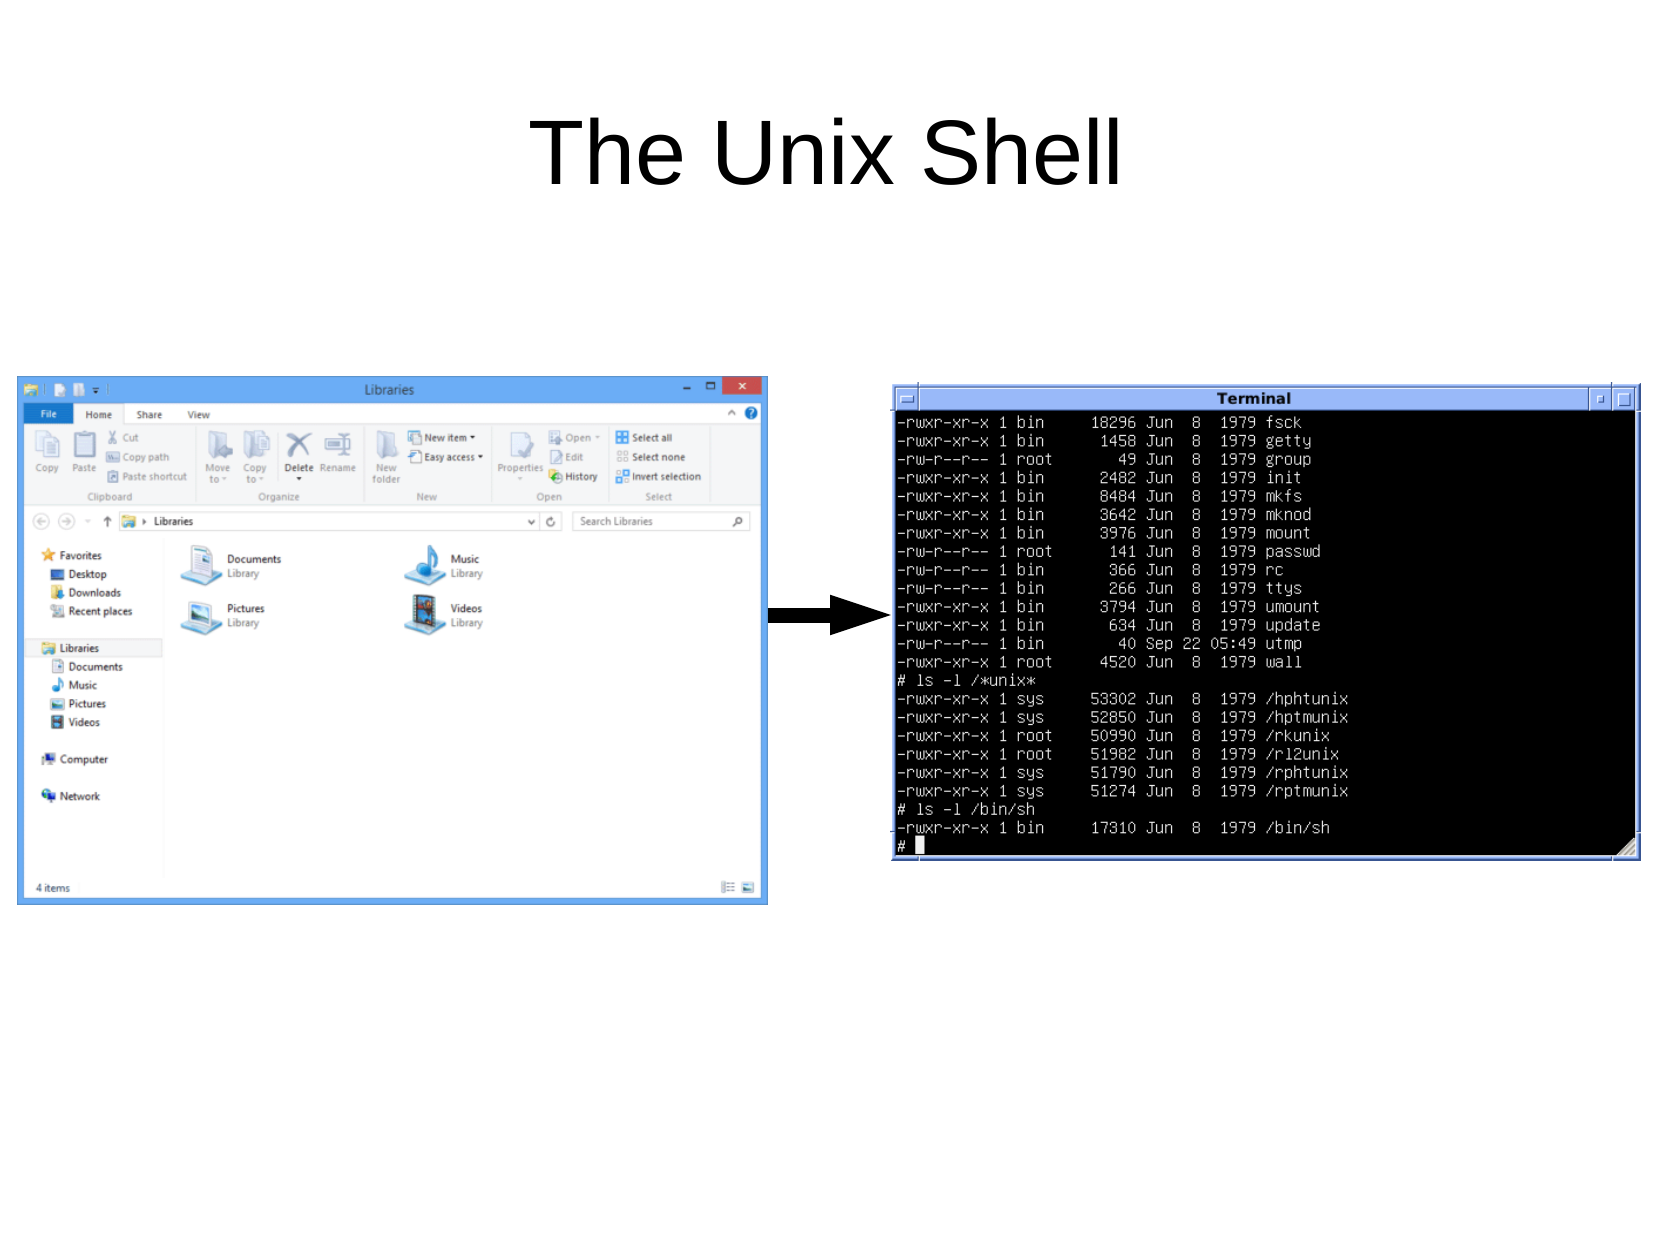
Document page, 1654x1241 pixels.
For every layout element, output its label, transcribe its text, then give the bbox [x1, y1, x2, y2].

title The Unix Shell [82, 49, 1571, 257]
picture [17, 376, 768, 905]
picture [890, 382, 1641, 861]
